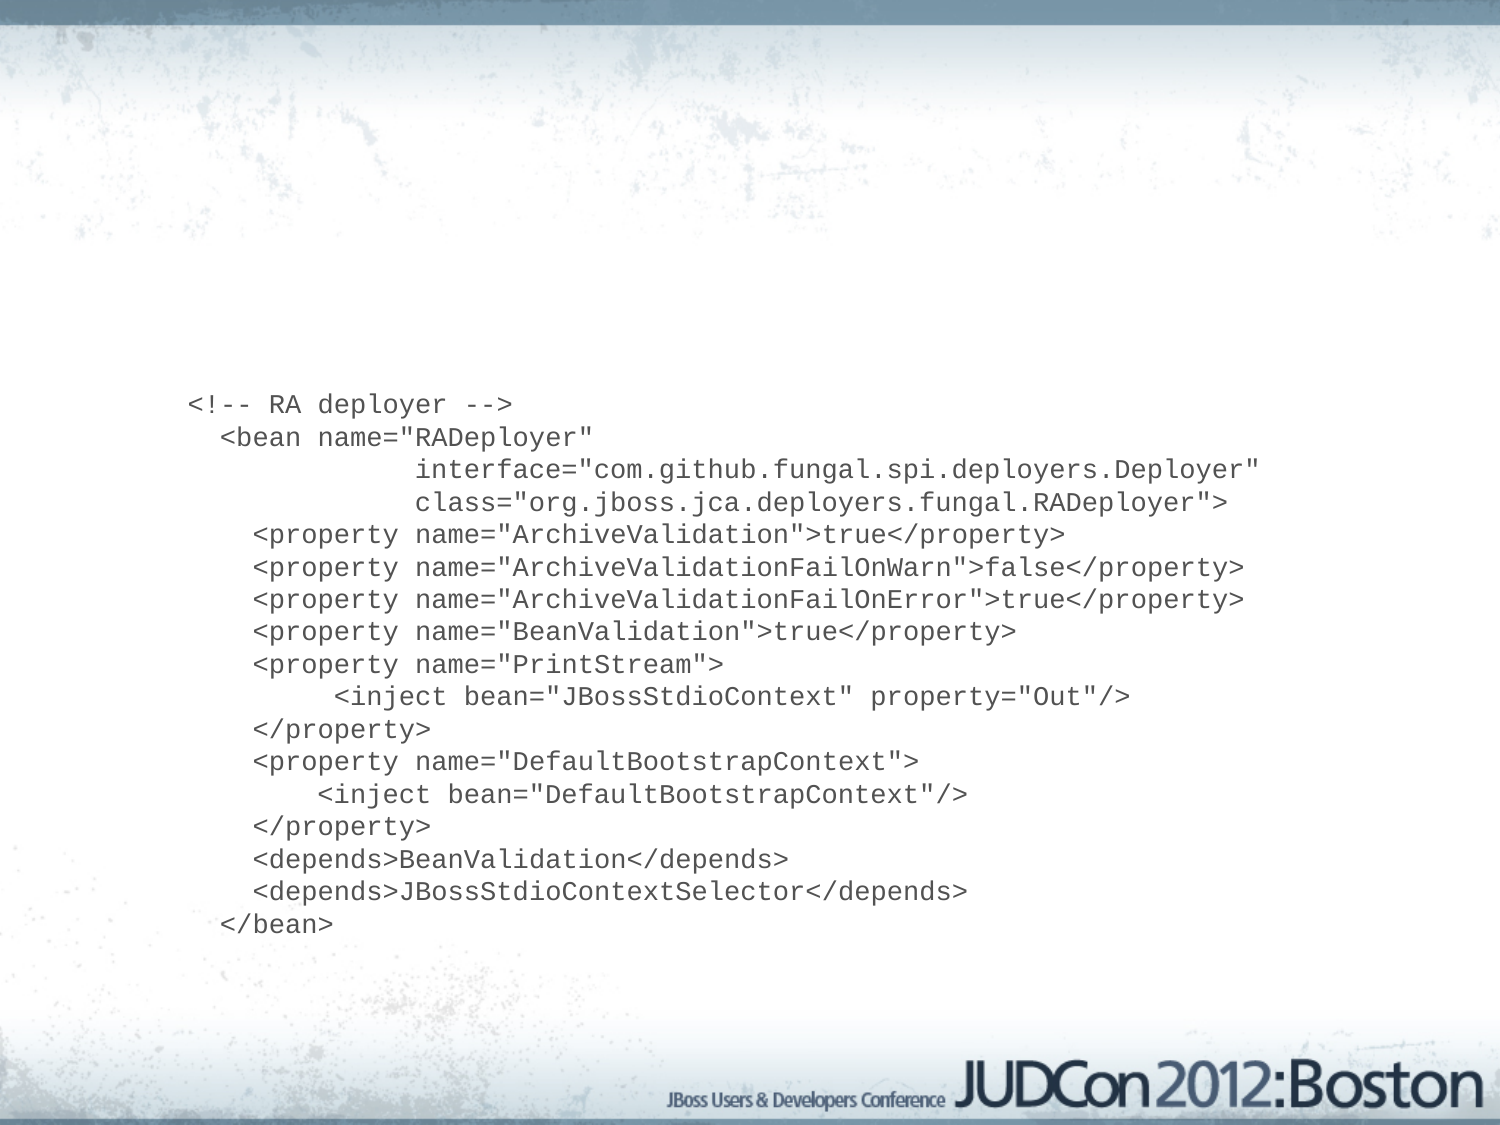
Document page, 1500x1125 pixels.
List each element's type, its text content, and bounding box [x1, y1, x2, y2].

subtitle <!-- RA deployer --> <bean name="RADeployer" interface="com.github.fungal.spi.deployers.Deployer" class="org.jboss.jca.deployers.fungal.RADeployer"> <property name="ArchiveValidation">true</property> <property name="ArchiveValidationFailOnWarn">false</property> <property name="ArchiveValidationFailOnError">true</property> <property name="BeanValidation">true</property> <property name="PrintStream"> <inject bean="JBossStdioContext" property="Out"/> </property> <property name="DefaultBootstrapContext"> <inject bean="DefaultBootstrapContext"/> </property> <depends>BeanValidation</depends> <depends>JBossStdioContextSelector</depends> </bean> [112, 332, 1388, 993]
picture [0, 0, 1500, 1125]
